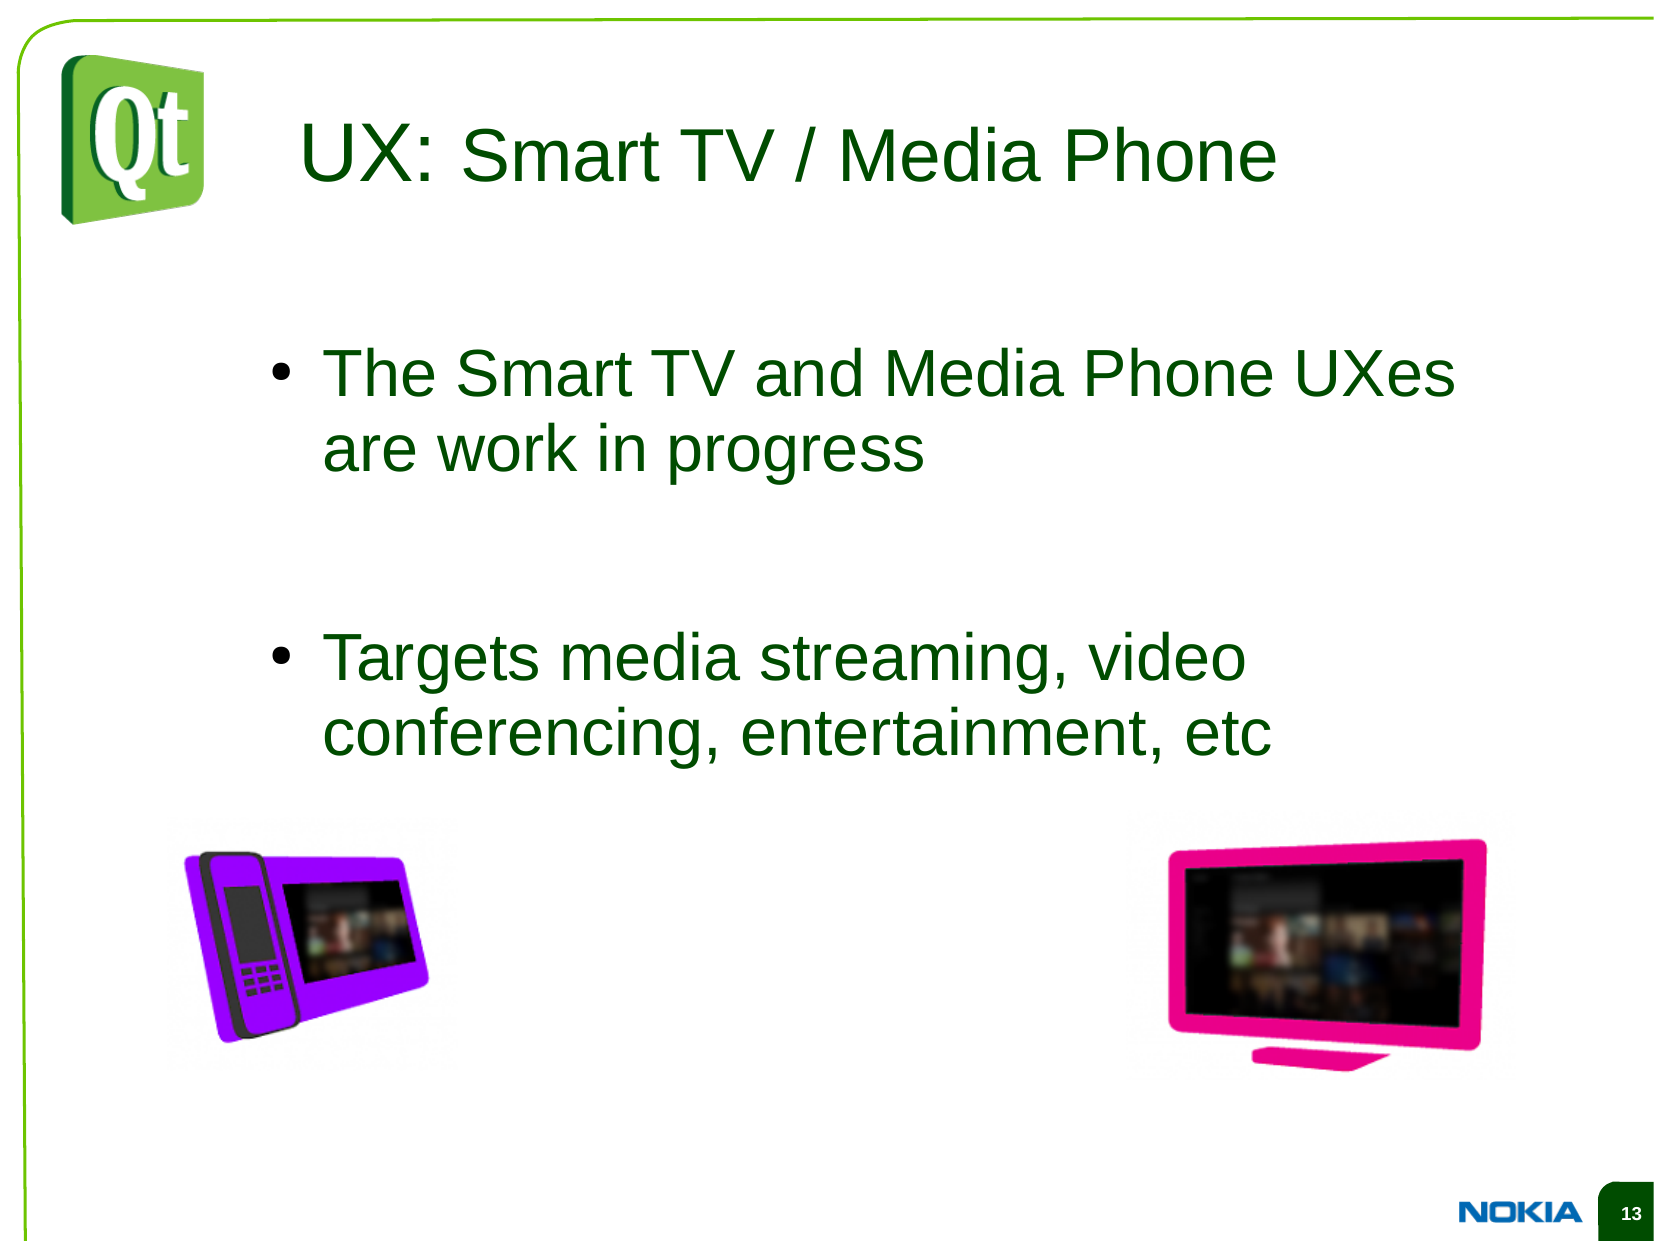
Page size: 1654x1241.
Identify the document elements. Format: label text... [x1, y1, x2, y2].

picture [1459, 1201, 1583, 1223]
title UX: Smart TV / Media Phone [251, 56, 1327, 250]
picture [1126, 810, 1516, 1081]
picture [61, 55, 204, 225]
list The Smart TV and Media Phone UXes are work in progress Targets media streaming, video conferencing, entertainment, etc [251, 336, 1571, 1141]
picture [167, 817, 458, 1071]
